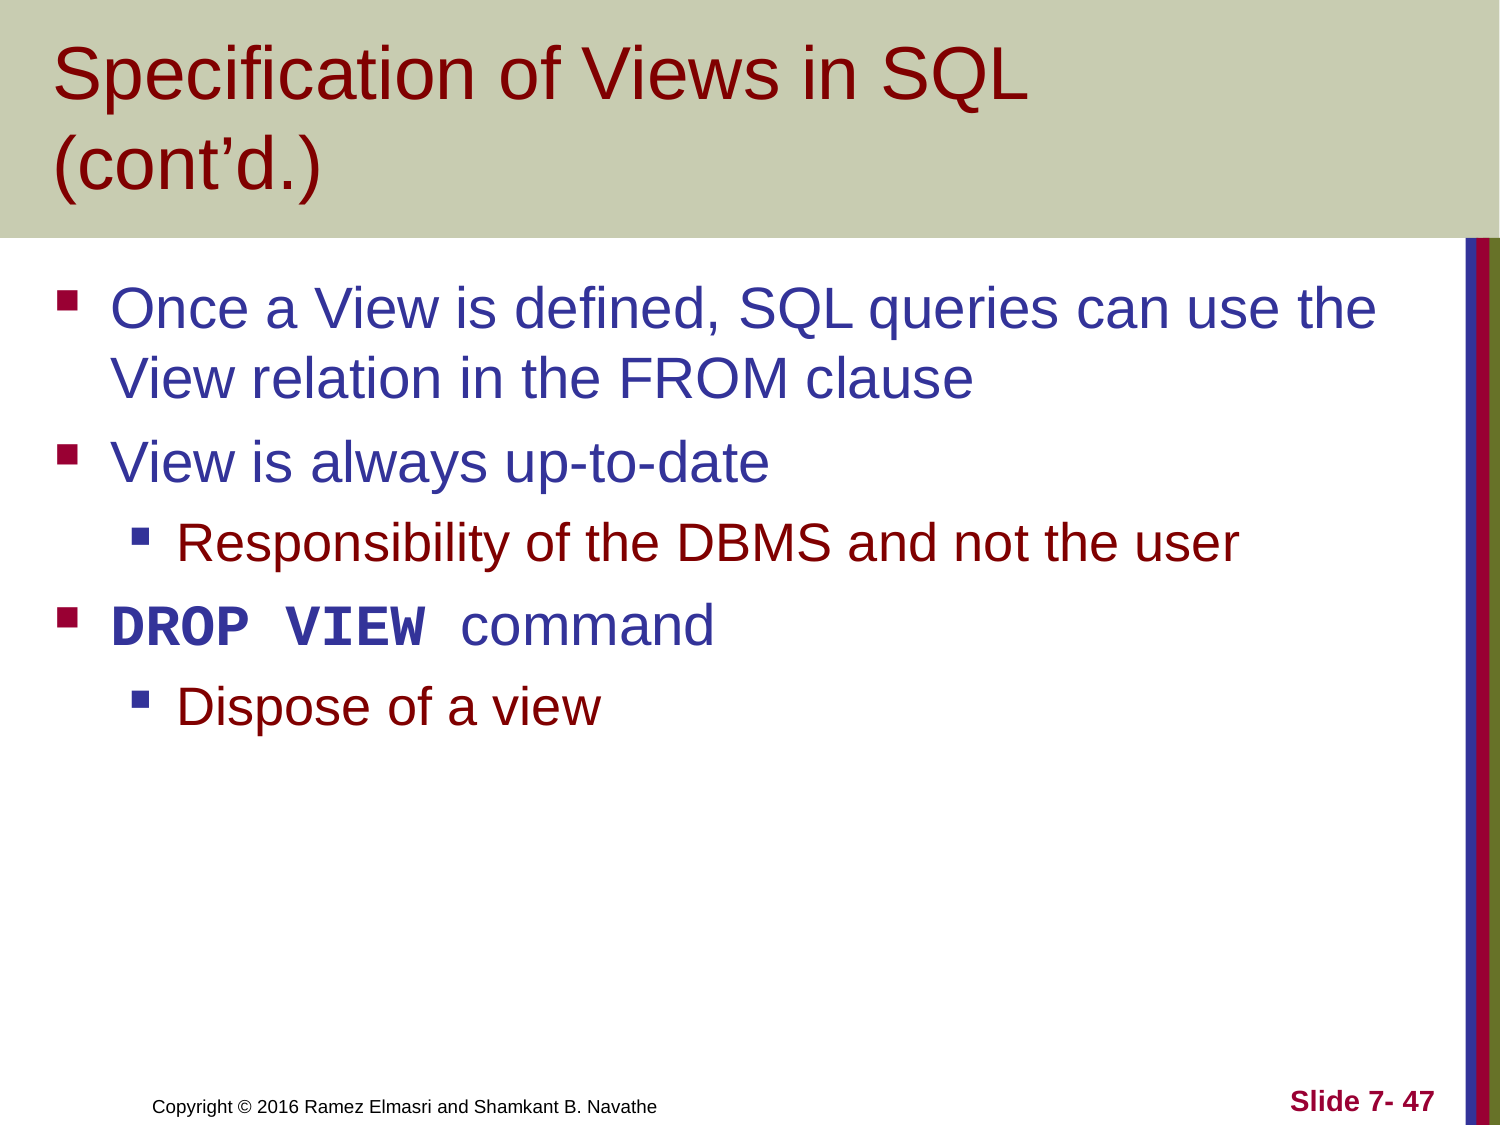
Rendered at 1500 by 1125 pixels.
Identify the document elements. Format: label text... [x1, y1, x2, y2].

title Specification of Views in SQL (cont’d.) [37, 49, 1317, 213]
list Once a View is defined, SQL queries can use the View relation in the FROM clause View is always up-to-date Responsibility of the DBMS and not the user DROP VIEW command Dispose of a view [39, 262, 1400, 1013]
text_box Slide 7- 47 [1137, 1050, 1450, 1125]
